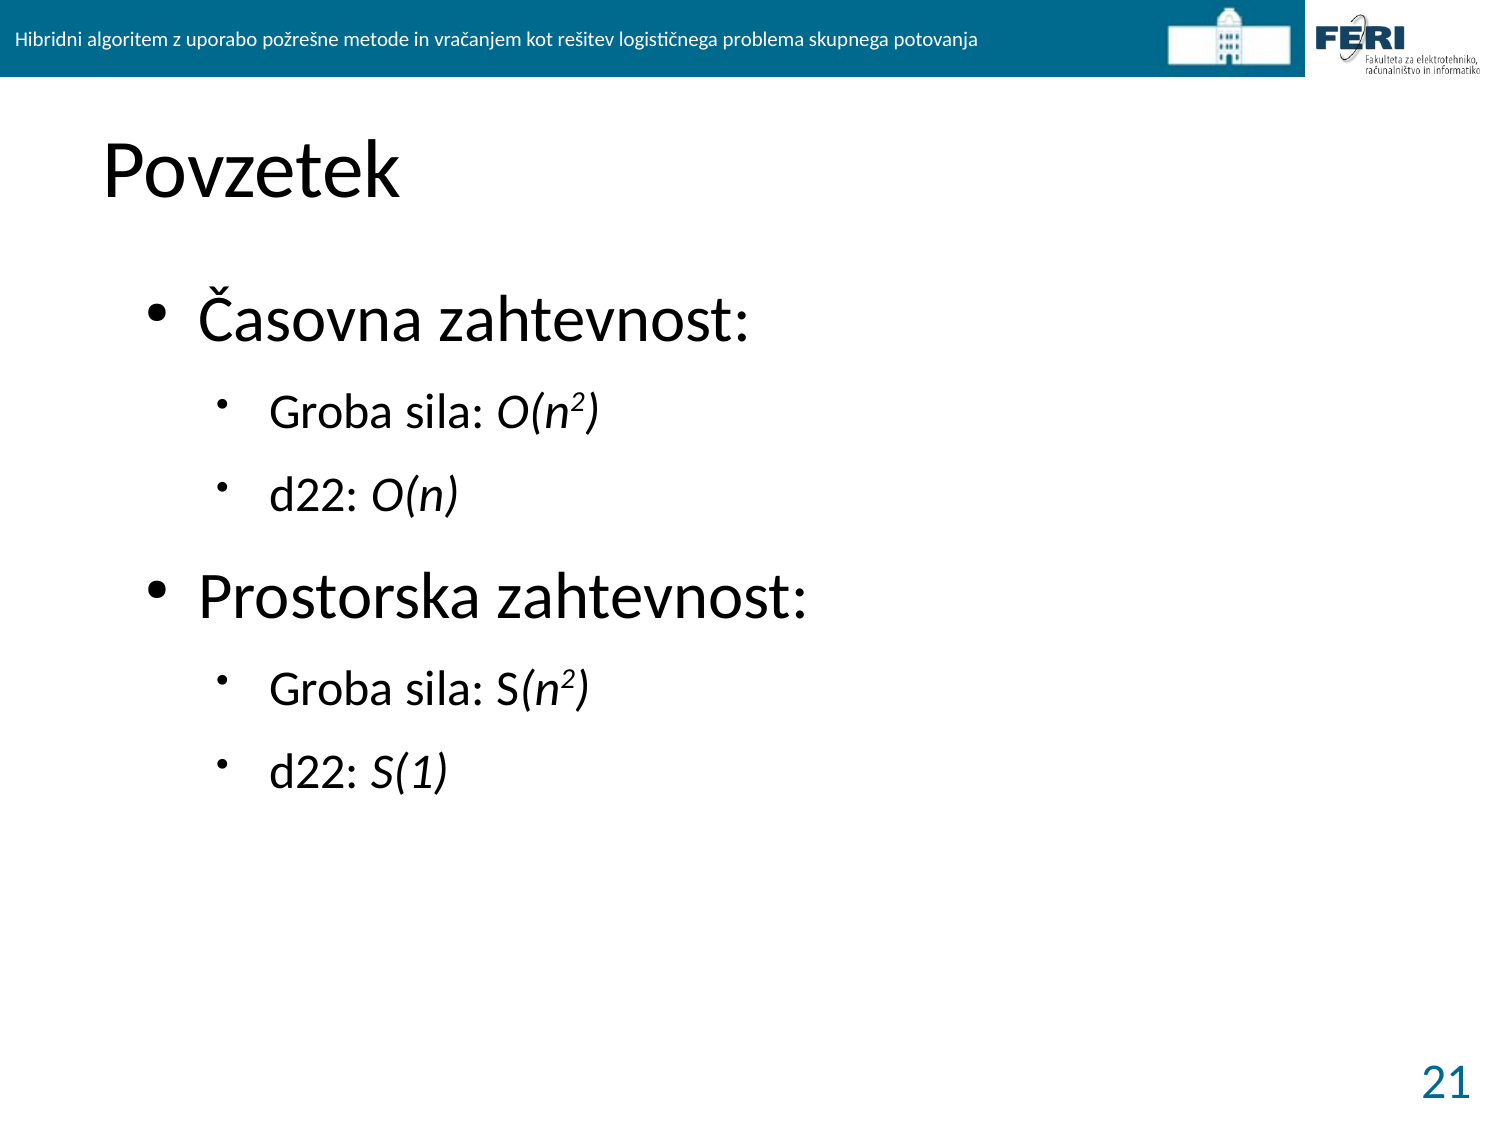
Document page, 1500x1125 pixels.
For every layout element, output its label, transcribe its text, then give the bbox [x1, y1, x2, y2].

picture [1167, 7, 1292, 66]
picture [1316, 13, 1480, 74]
slide_number <number> [1339, 1046, 1487, 1112]
list Časovna zahtevnost: Groba sila: O(n2) d22: O(n) Prostorska zahtevnost: Groba sila: S(n2) d22: S(1) [112, 267, 1388, 1024]
title Povzetek [87, 78, 1425, 250]
footer Hibridni algoritem z uporabo požrešne metode in vračanjem kot rešitev logističnega problema skupnega potovanja [0, 0, 1117, 77]
